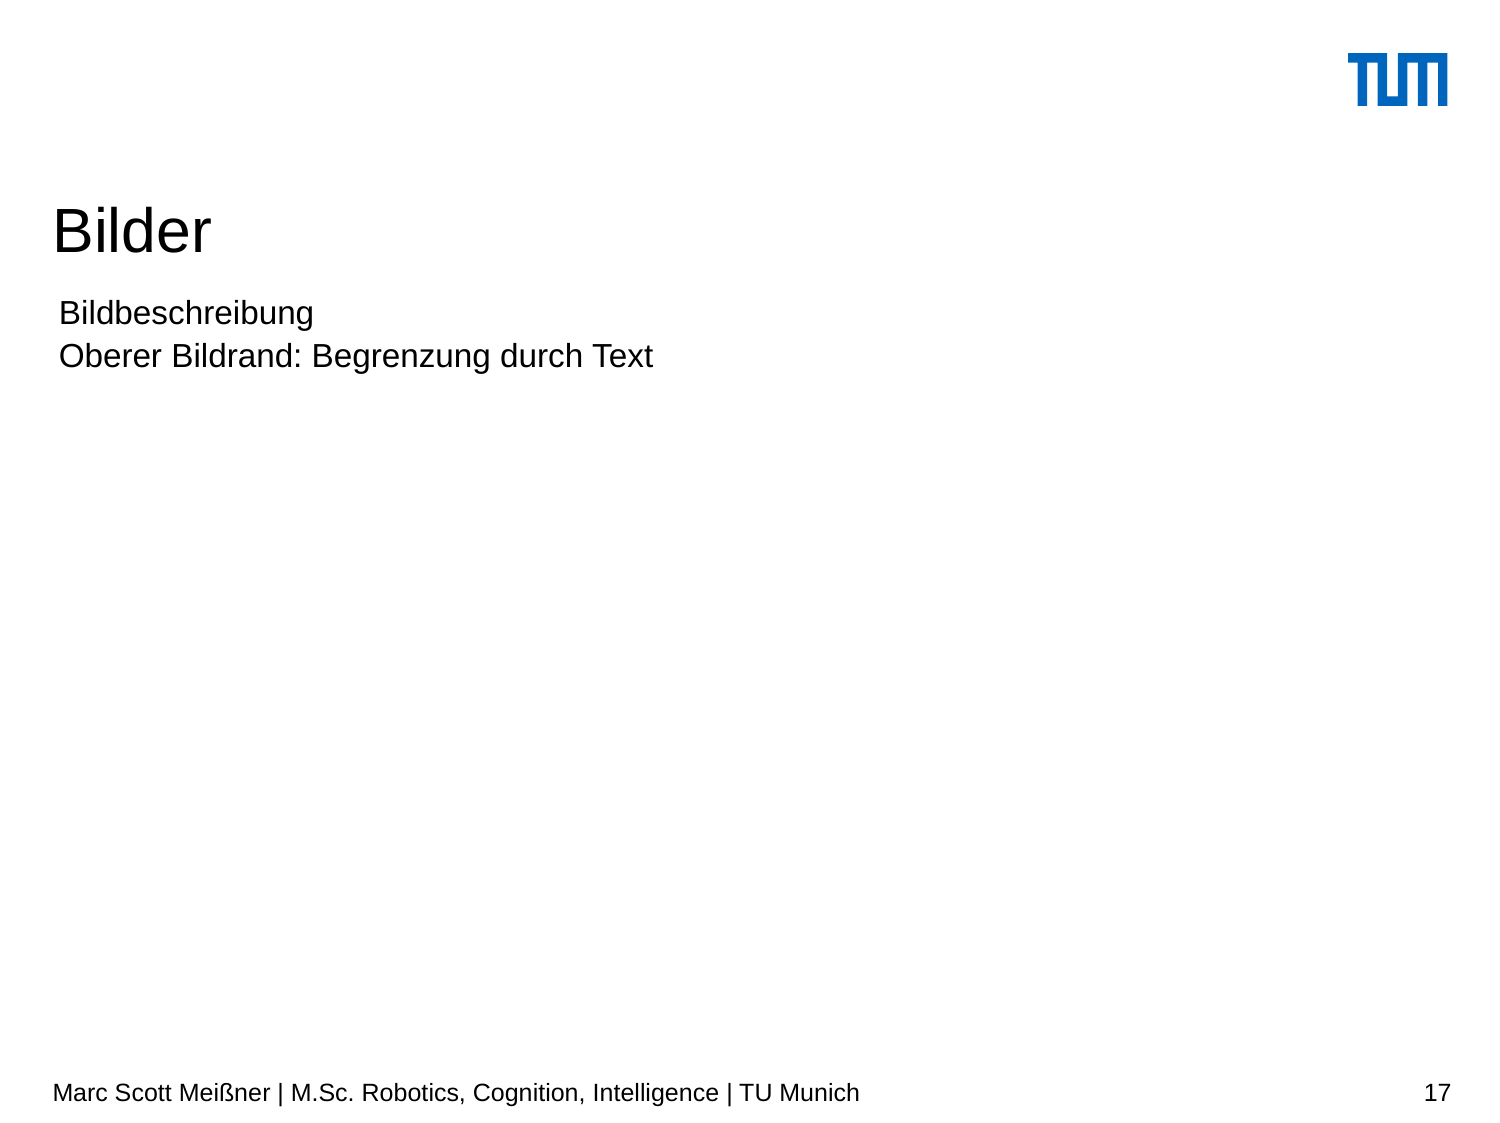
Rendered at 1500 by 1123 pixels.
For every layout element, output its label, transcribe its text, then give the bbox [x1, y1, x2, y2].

title Bilder [52, 195, 1453, 266]
list Bildbeschreibung Oberer Bildrand: Begrenzung durch Text [59, 289, 1465, 402]
